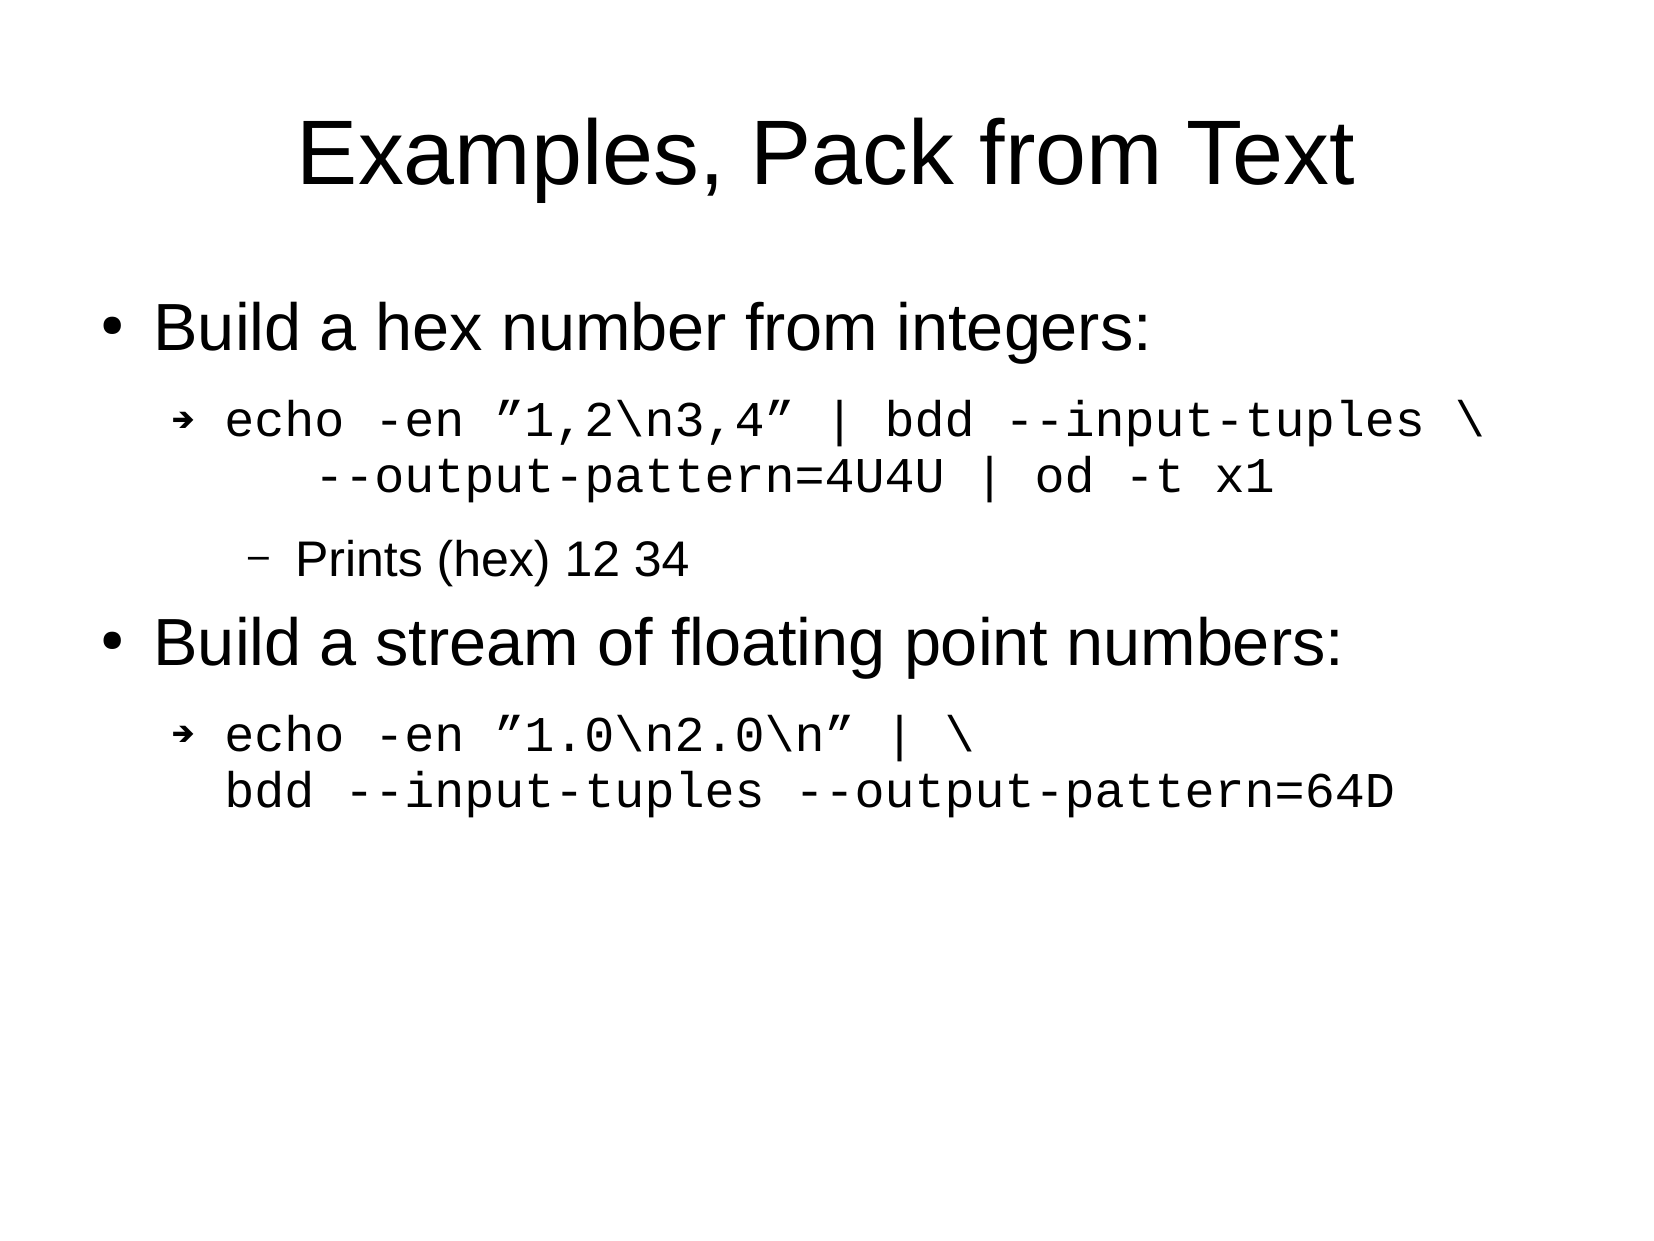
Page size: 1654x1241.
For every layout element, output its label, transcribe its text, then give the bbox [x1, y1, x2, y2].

title Examples, Pack from Text [82, 56, 1571, 250]
list Build a hex number from integers: echo -en ”1,2\n3,4” | bdd --input-tuples \ --output-pattern=4U4U | od -t x1 Prints (hex) 12 34 Build a stream of floating point numbers: echo -en ”1.0\n2.0\n” | \ bdd --input-tuples --output-pattern=64D [82, 290, 1571, 1109]
